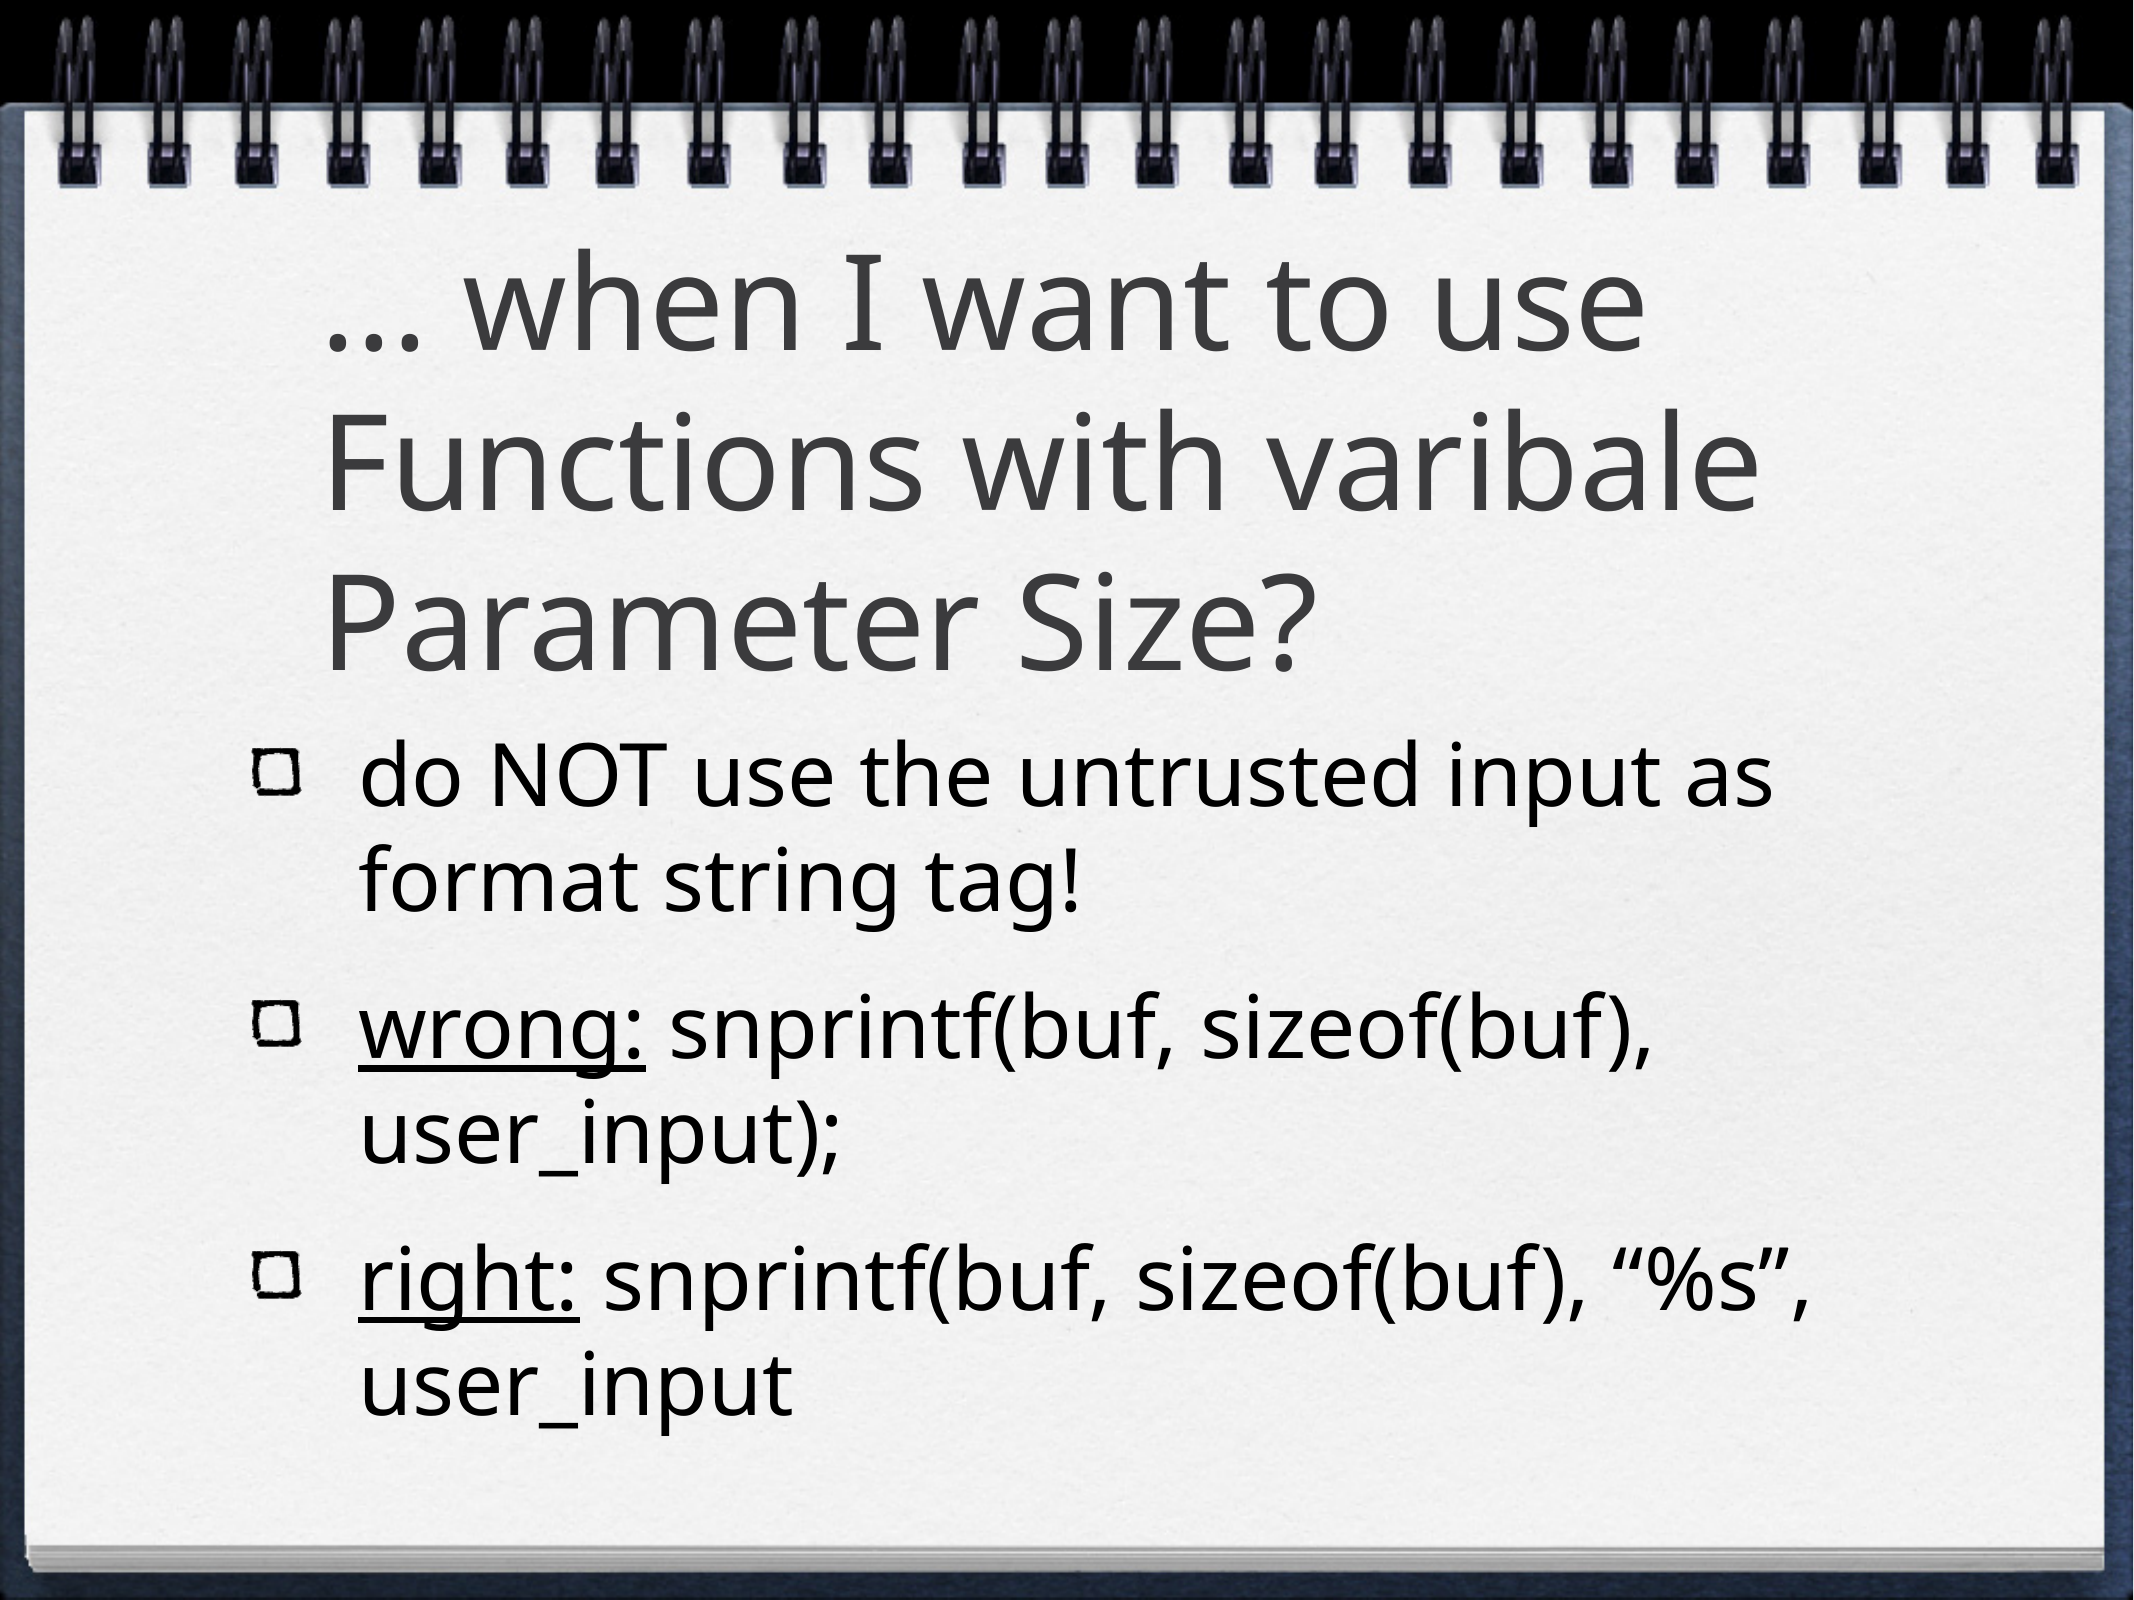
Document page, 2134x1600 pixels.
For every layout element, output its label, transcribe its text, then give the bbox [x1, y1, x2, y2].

picture [0, 0, 2134, 1600]
title ... when I want to use Functions with varibale Parameter Size? [312, 208, 1819, 706]
list do NOT use the untrusted input as format string tag! wrong: snprintf(buf, sizeof(buf), user_input); right: snprintf(buf, sizeof(buf), “%s”, user_input [208, 710, 1925, 1442]
